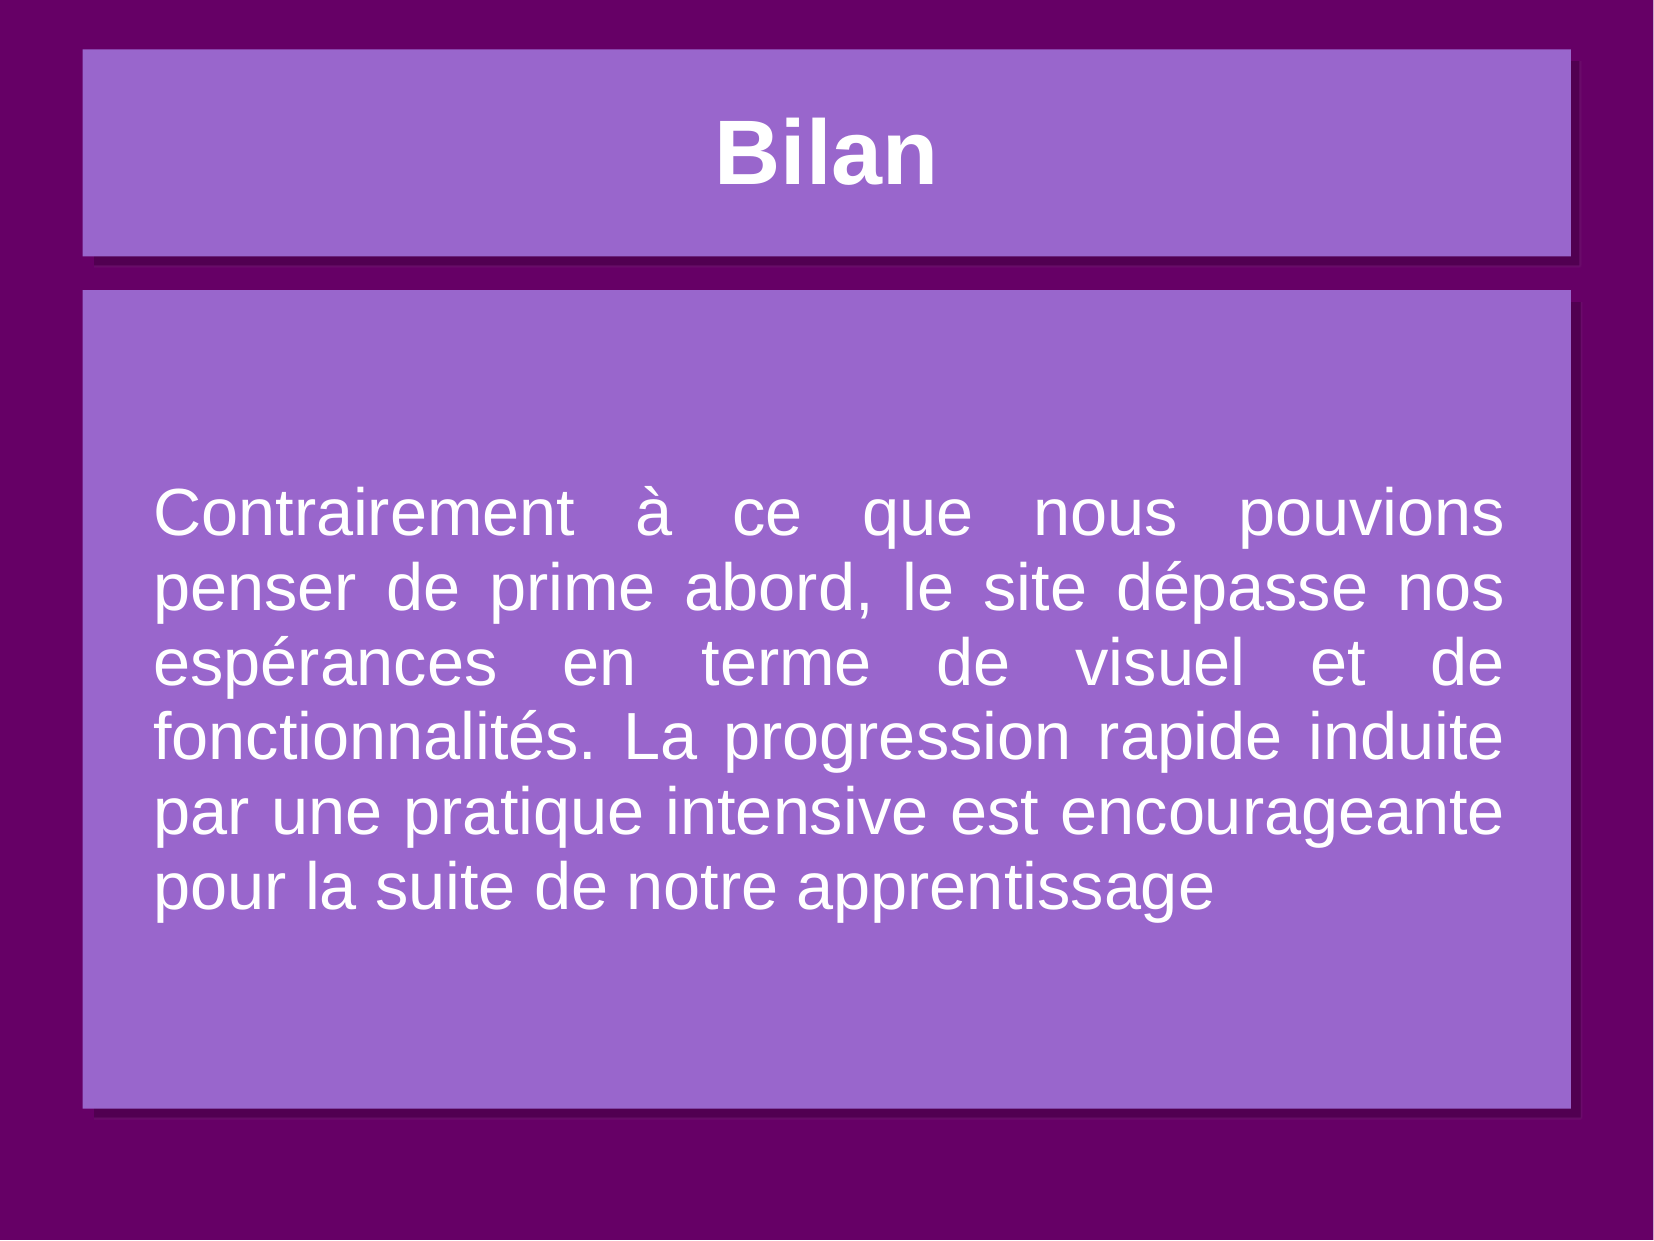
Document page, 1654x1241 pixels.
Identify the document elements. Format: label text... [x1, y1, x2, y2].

title Bilan [82, 49, 1571, 257]
list Contrairement à ce que nous pouvions penser de prime abord, le site dépasse nos espérances en terme de visuel et de fonctionnalités. La progression rapide induite par une pratique intensive est encourageante pour la suite de notre apprentissage [82, 290, 1571, 1109]
